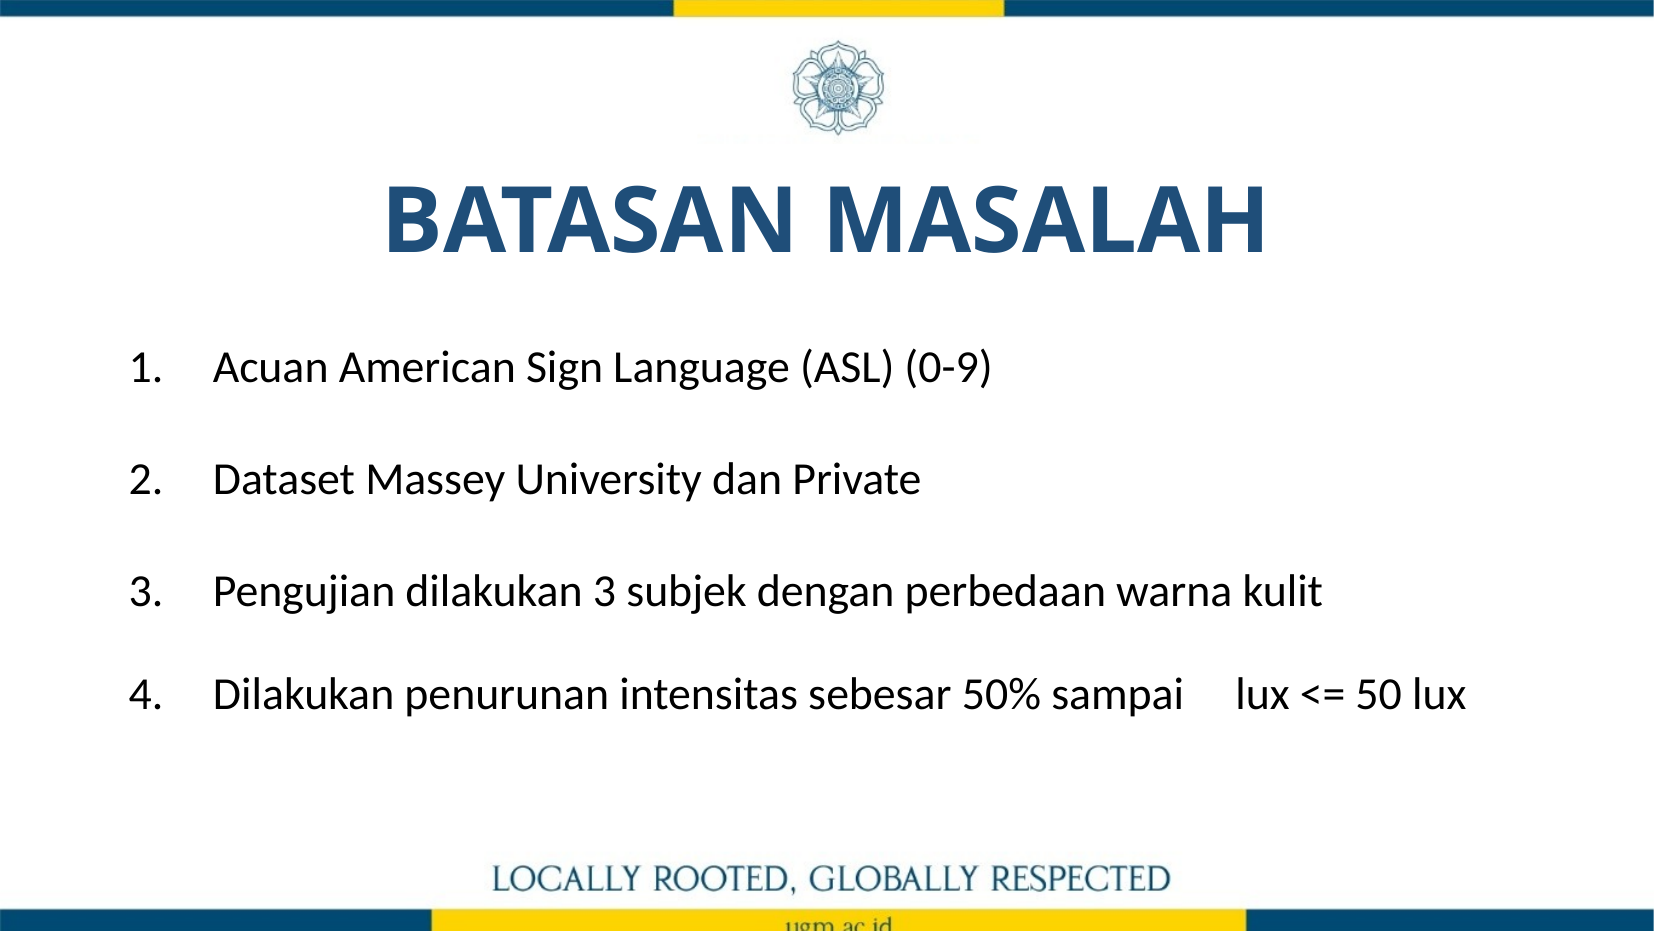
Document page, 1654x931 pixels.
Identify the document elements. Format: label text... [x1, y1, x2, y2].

text_box BATASAN MASALAH [113, 143, 1540, 302]
picture [0, 0, 1654, 931]
list Acuan American Sign Language (ASL) (0-9) Dataset Massey University dan Private Pengujian dilakukan 3 subjek dengan perbedaan warna kulit Dilakukan penurunan intensitas sebesar 50% sampai lux <= 50 lux [113, 302, 1540, 850]
